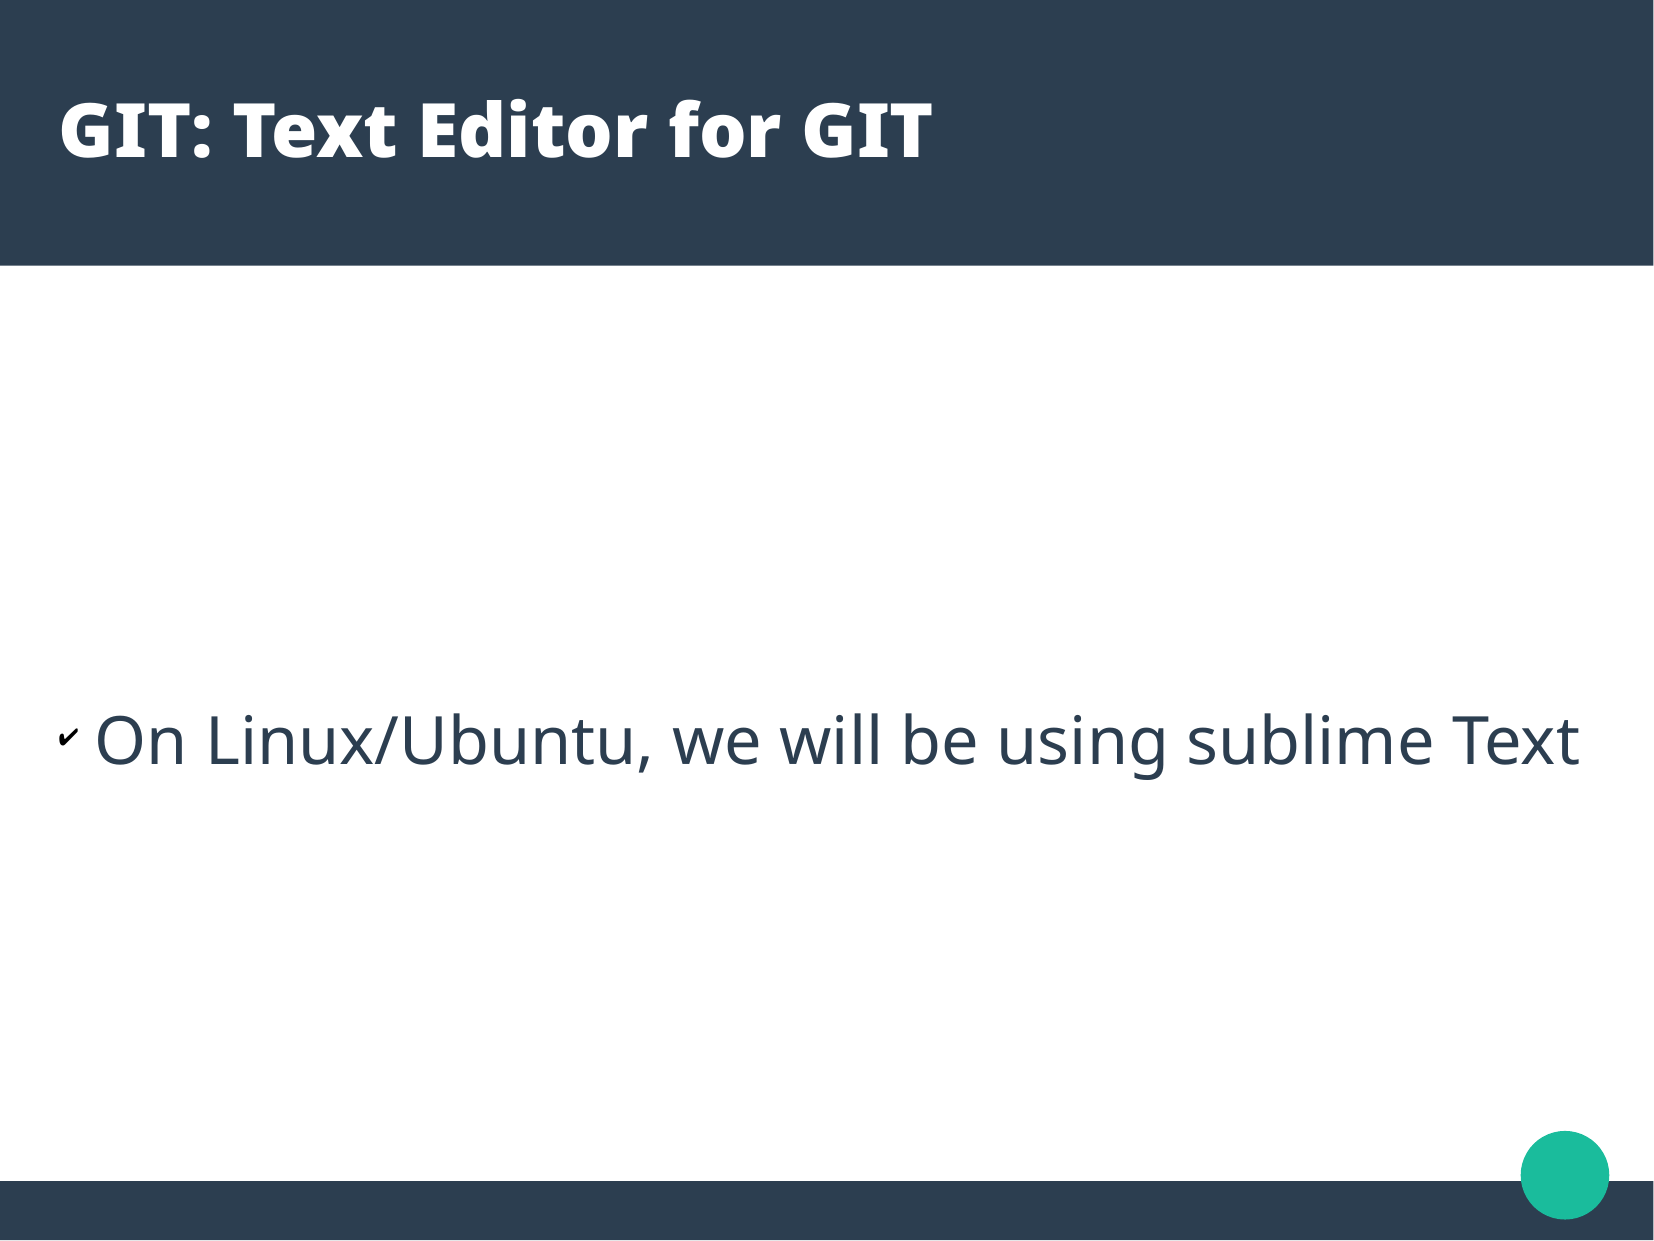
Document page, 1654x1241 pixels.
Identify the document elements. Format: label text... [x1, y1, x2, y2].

subtitle On Linux/Ubuntu, we will be using sublime Text [59, 271, 1595, 1205]
title GIT: Text Editor for GIT [59, 40, 1595, 216]
